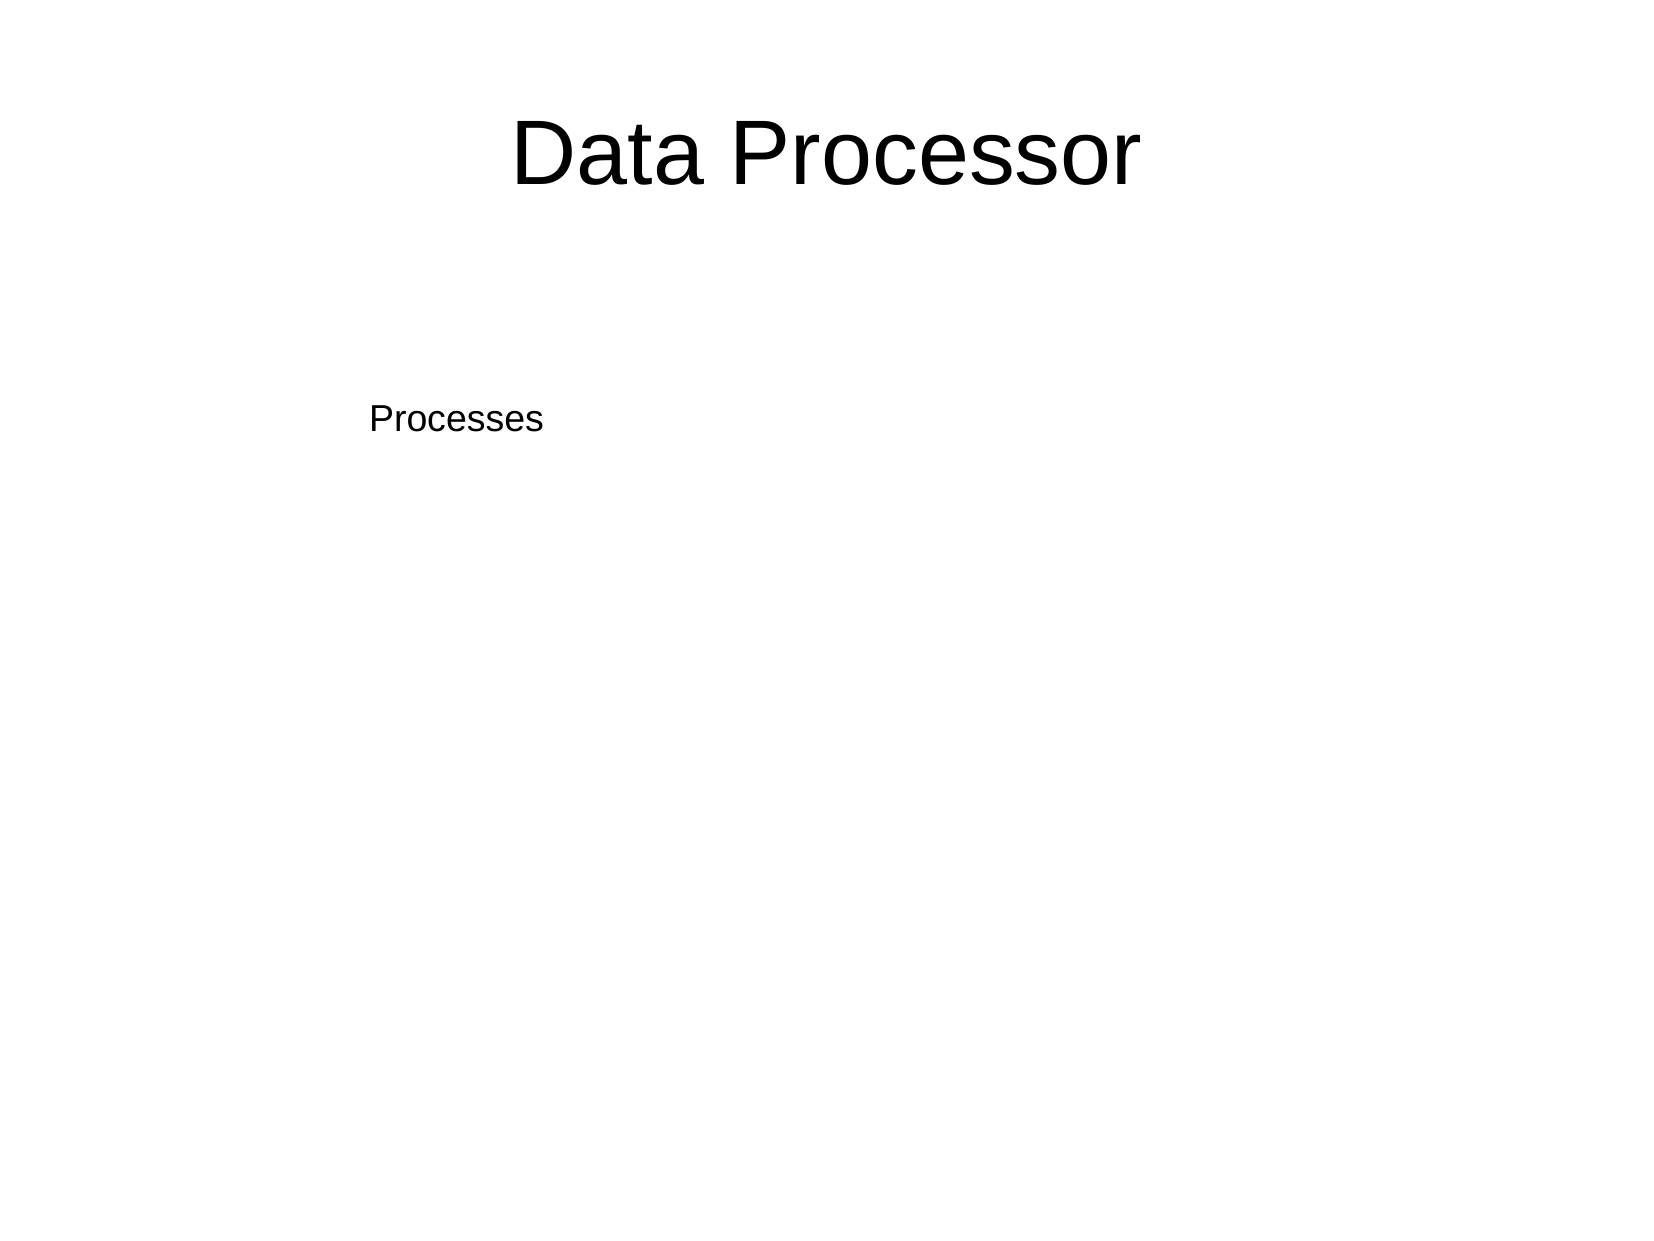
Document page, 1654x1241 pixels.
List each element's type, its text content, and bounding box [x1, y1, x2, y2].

text_box Processes [354, 389, 1252, 447]
title Data Processor [82, 49, 1571, 257]
